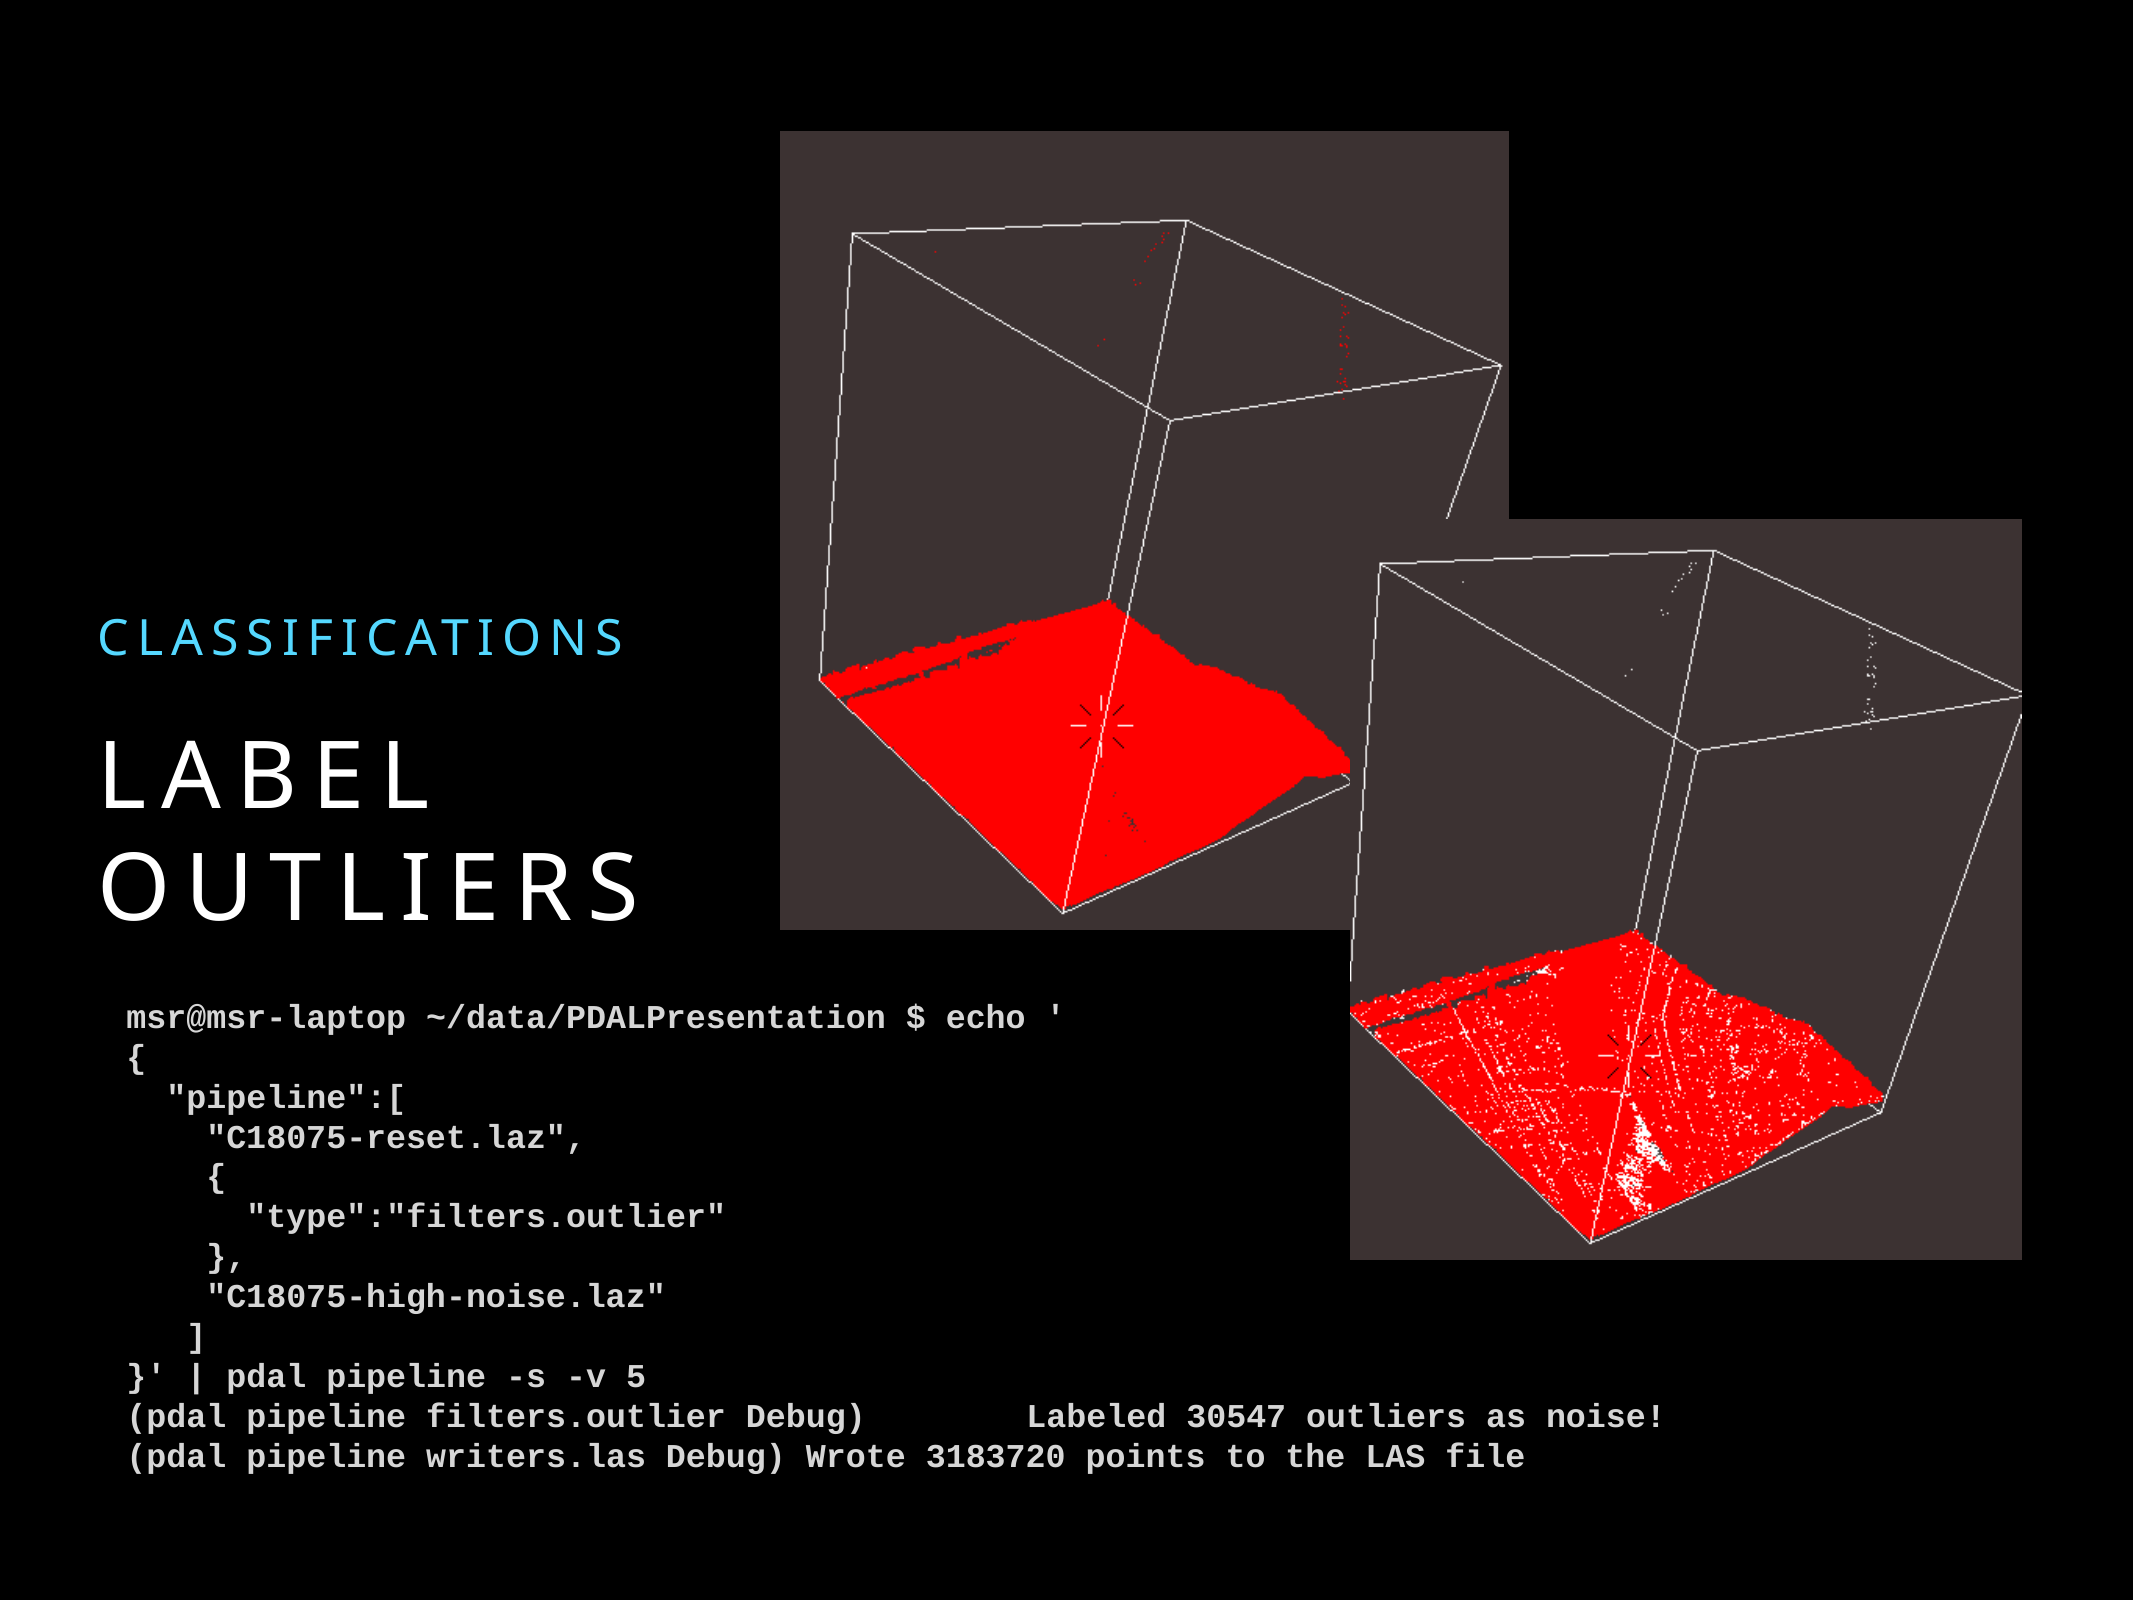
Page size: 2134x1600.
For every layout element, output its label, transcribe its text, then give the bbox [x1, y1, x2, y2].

picture [780, 131, 2022, 1261]
title Label Outliers [89, 709, 978, 1196]
text_box msr@msr-laptop ~/data/PDALPresentation $ echo ' { "pipeline":[ "C18075-reset.laz", { "type":"filters.outlier" }, "C18075-high-noise.laz" ] }' | pdal pipeline -s -v 5 (pdal pipeline filters.outlier Debug) Labeled 30547 outliers as noise! (pdal pipeline writers.las Debug) Wrote 3183720 points to the LAS file [118, 986, 1675, 1523]
list Classifications [89, 562, 780, 709]
